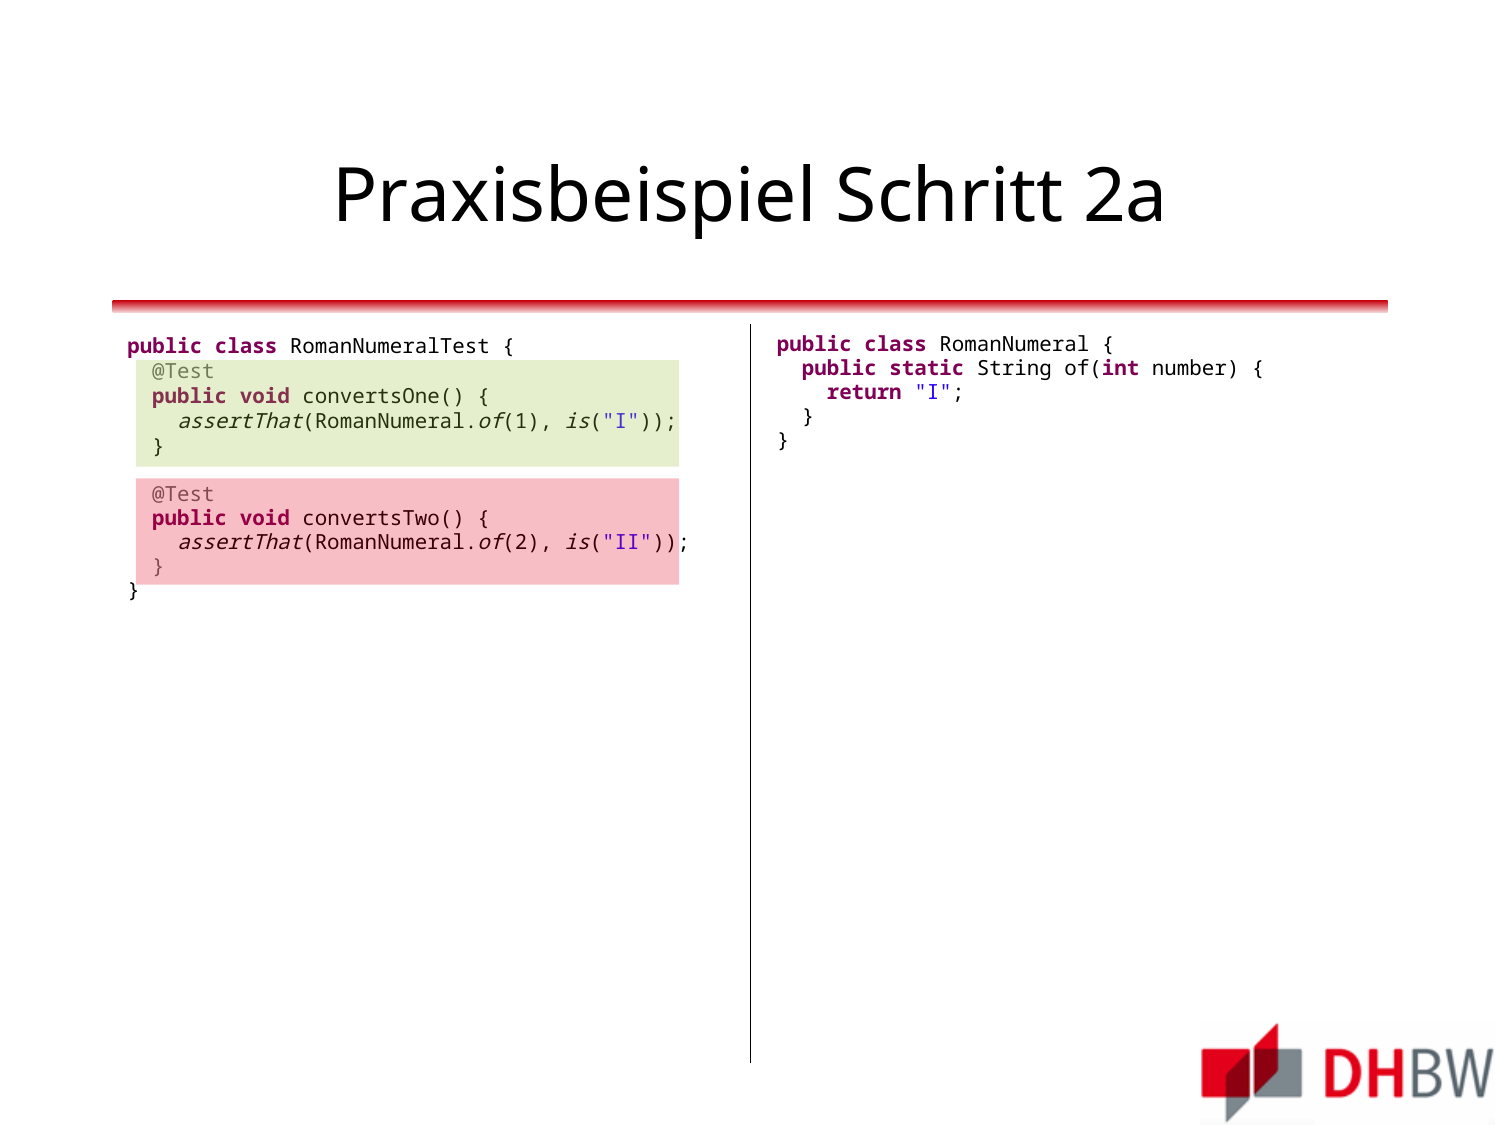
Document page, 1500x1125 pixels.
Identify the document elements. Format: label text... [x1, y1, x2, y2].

title Praxisbeispiel Schritt 2a [113, 29, 1388, 362]
list public class RomanNumeralTest { @Test public void convertsOne() { assertThat(RomanNumeral.of(1), is("I")); } @Test public void convertsTwo() { assertThat(RomanNumeral.of(2), is("II")); } } [112, 324, 739, 1063]
list public class RomanNumeral { public static String of(int number) { return "I"; } } [762, 324, 1388, 1063]
picture [1200, 1021, 1495, 1125]
text_box [135, 478, 680, 585]
text_box [135, 360, 680, 467]
